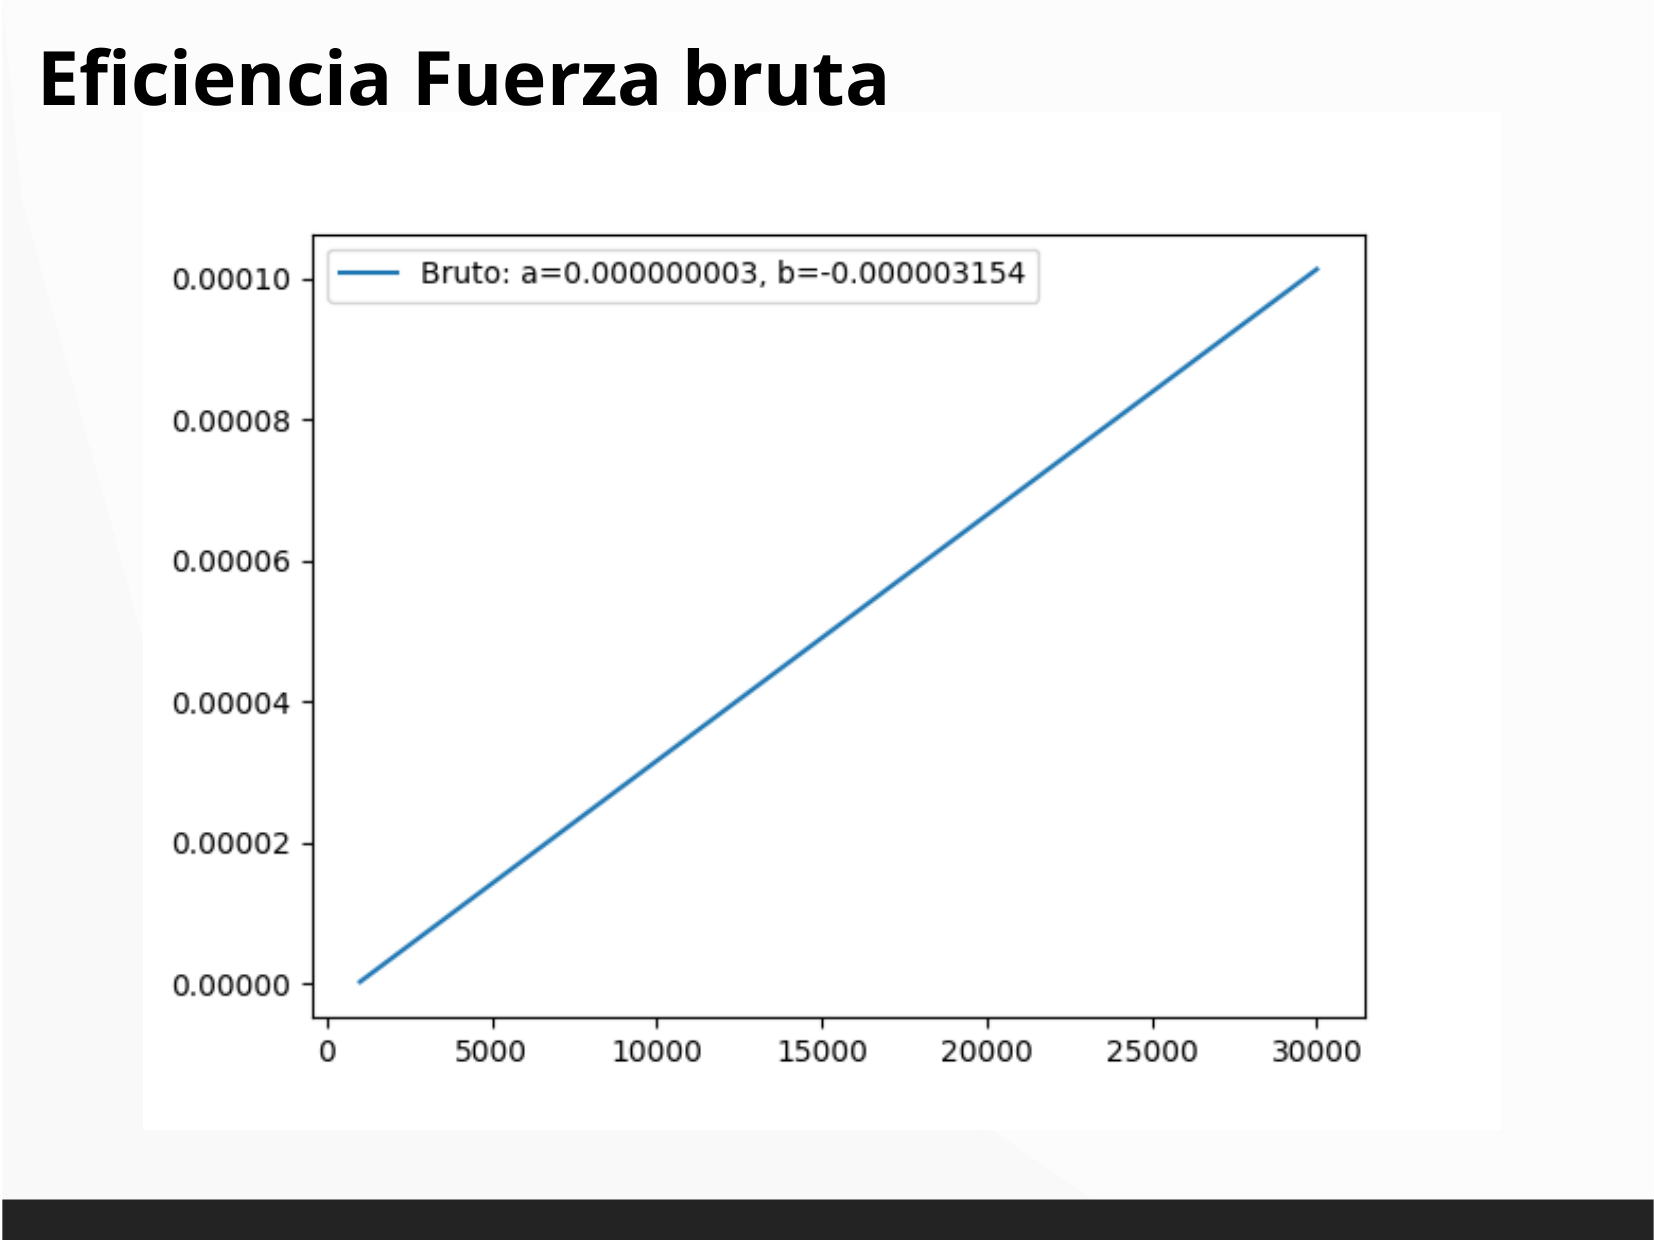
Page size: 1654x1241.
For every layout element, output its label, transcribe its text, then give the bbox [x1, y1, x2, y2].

picture [2, 0, 1654, 1241]
title Eficiencia Fuerza bruta [37, 3, 1526, 151]
